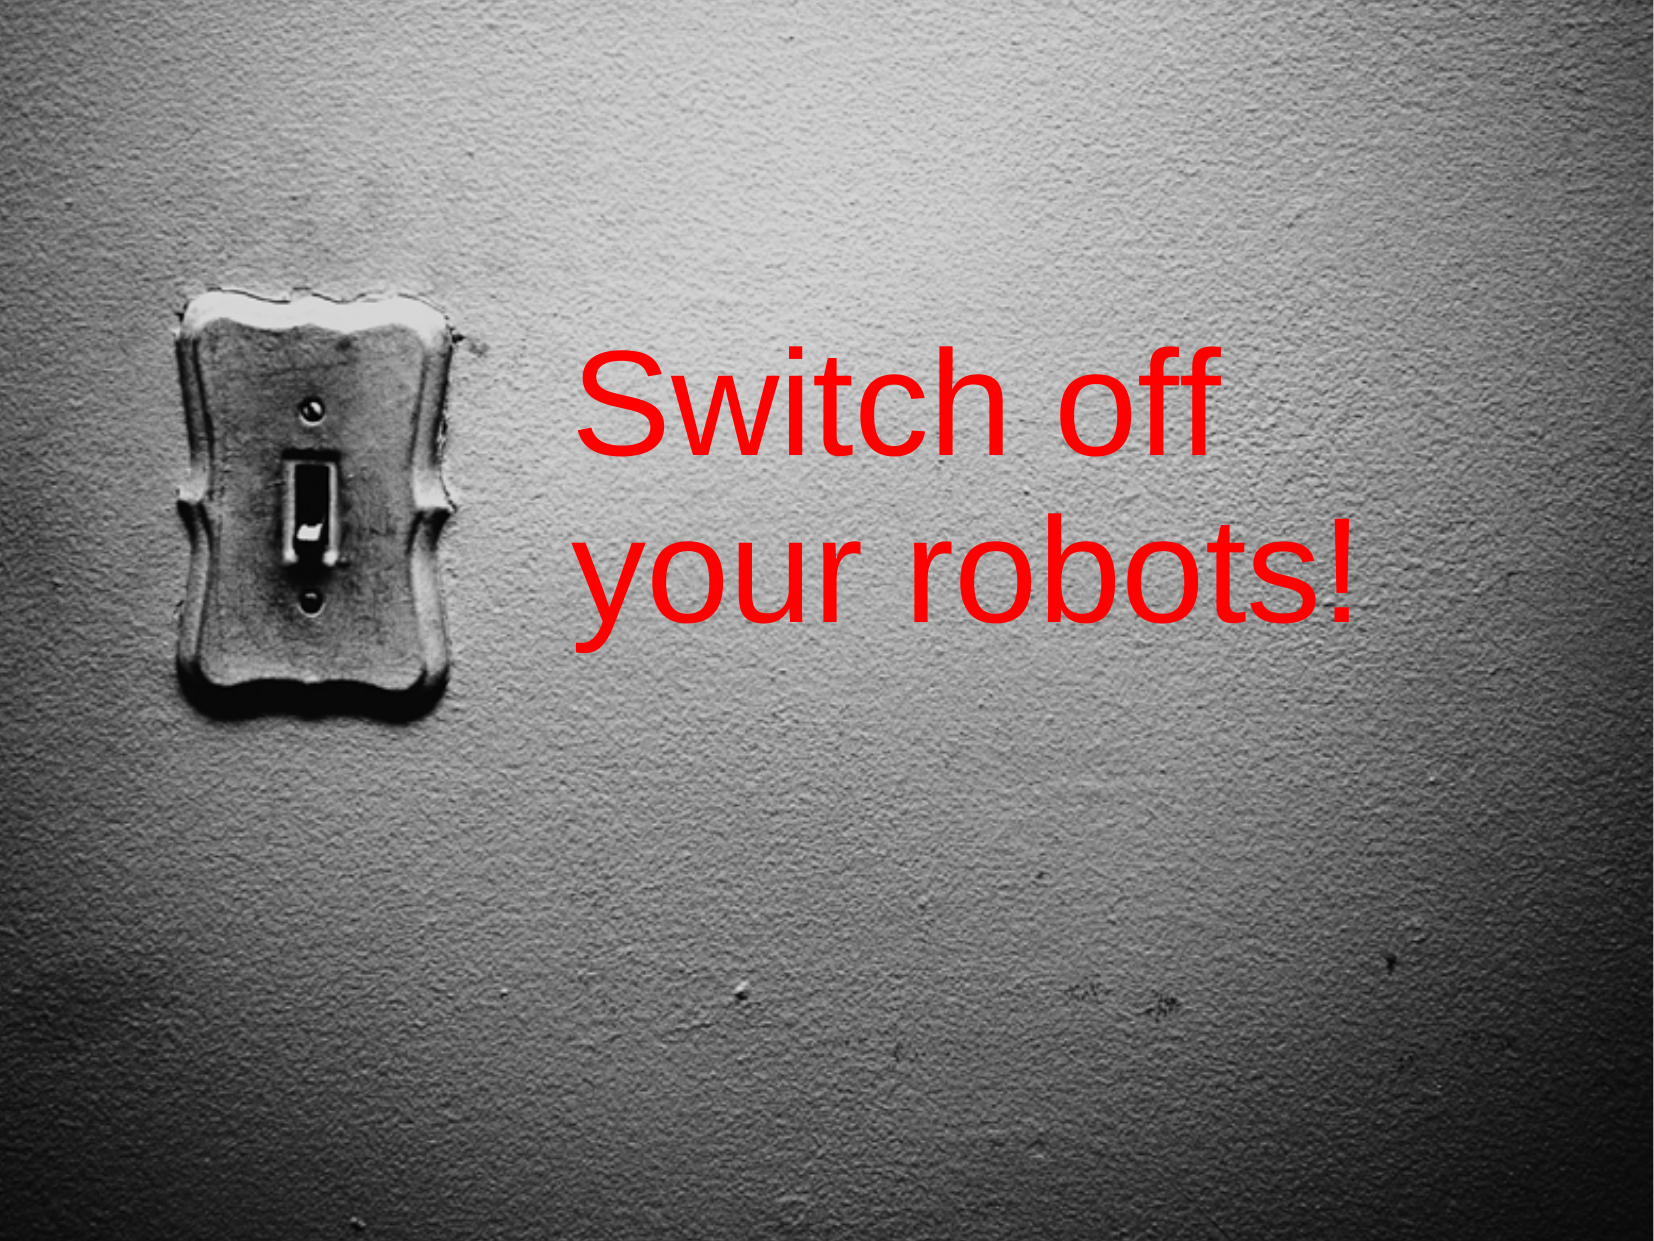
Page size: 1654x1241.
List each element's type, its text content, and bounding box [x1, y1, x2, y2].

text_box Switch off your robots! [556, 312, 1645, 699]
picture [0, 0, 1654, 1241]
